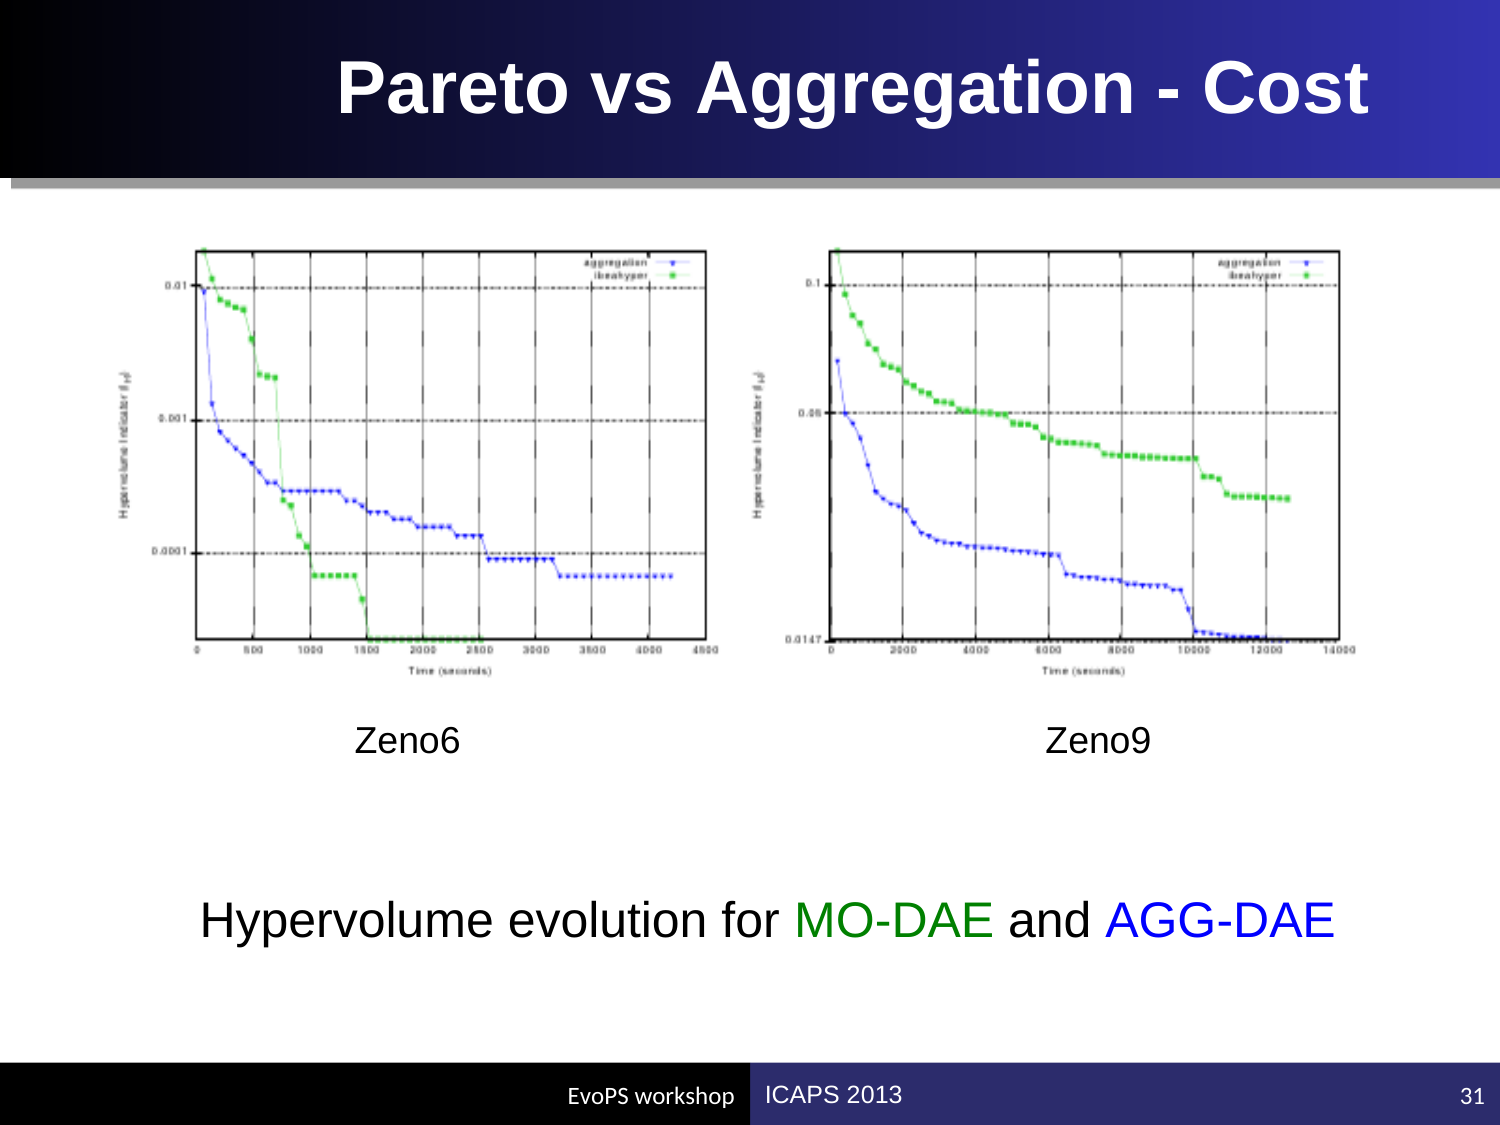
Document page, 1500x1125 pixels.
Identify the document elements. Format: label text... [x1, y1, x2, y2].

text_box Zeno9 [809, 708, 1388, 769]
picture [100, 212, 1365, 696]
text_box Hypervolume evolution for MO-DAE and AGG-DAE [118, 879, 1418, 955]
text_box Zeno6 [118, 708, 697, 769]
text_box Pareto vs Aggregation - Cost [322, 31, 1441, 137]
